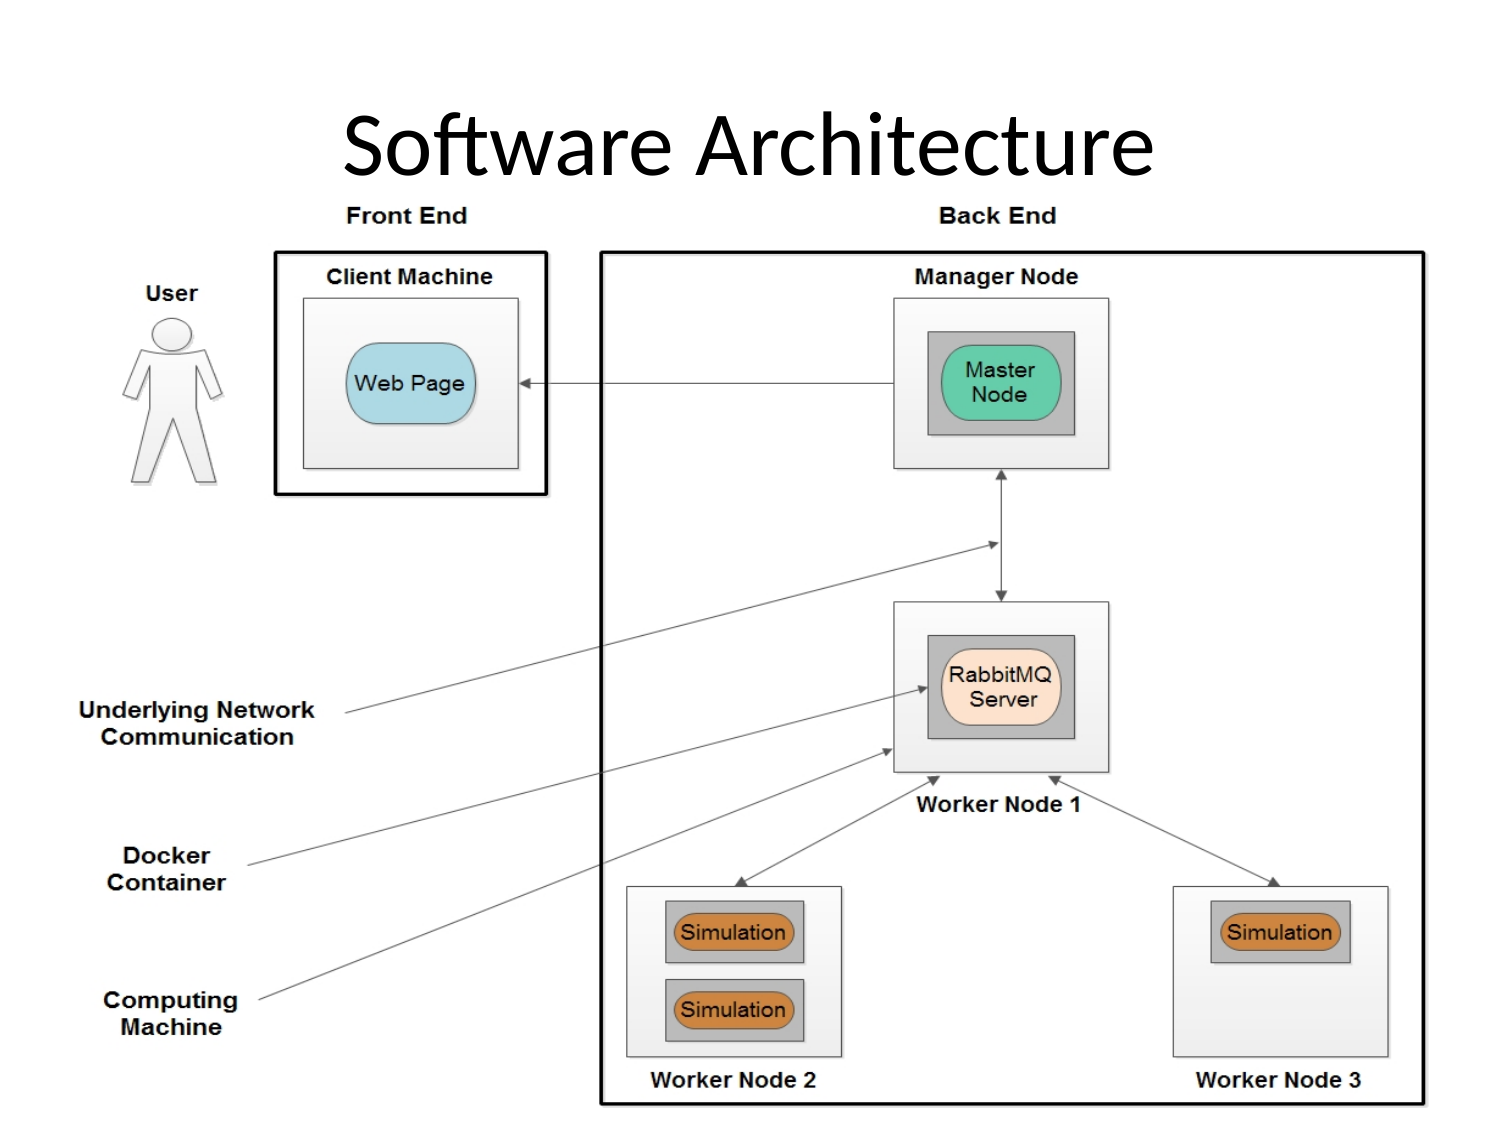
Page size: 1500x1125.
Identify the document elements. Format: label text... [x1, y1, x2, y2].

title Software Architecture [75, 45, 1425, 189]
picture [70, 189, 1429, 1109]
